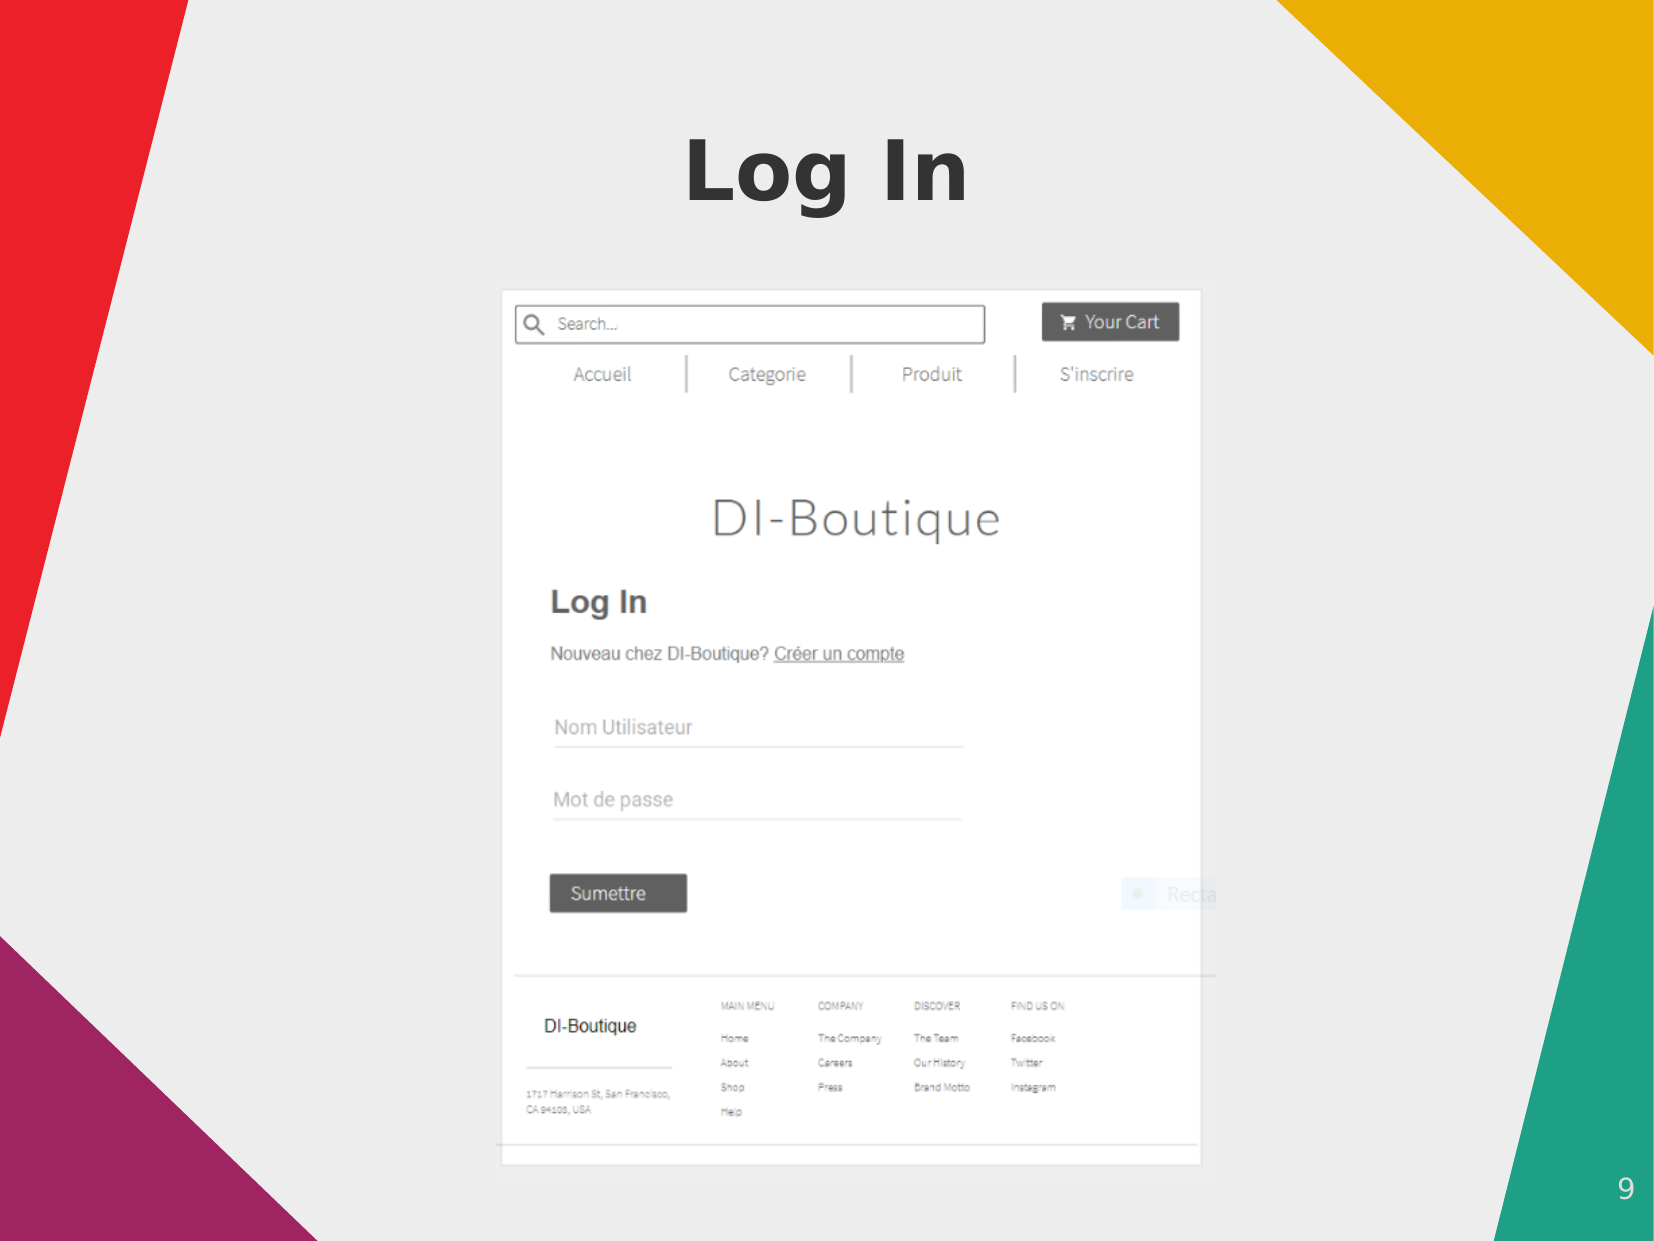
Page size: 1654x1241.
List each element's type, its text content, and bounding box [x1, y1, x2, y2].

title Log In [114, 73, 1539, 271]
picture [495, 284, 1216, 1186]
